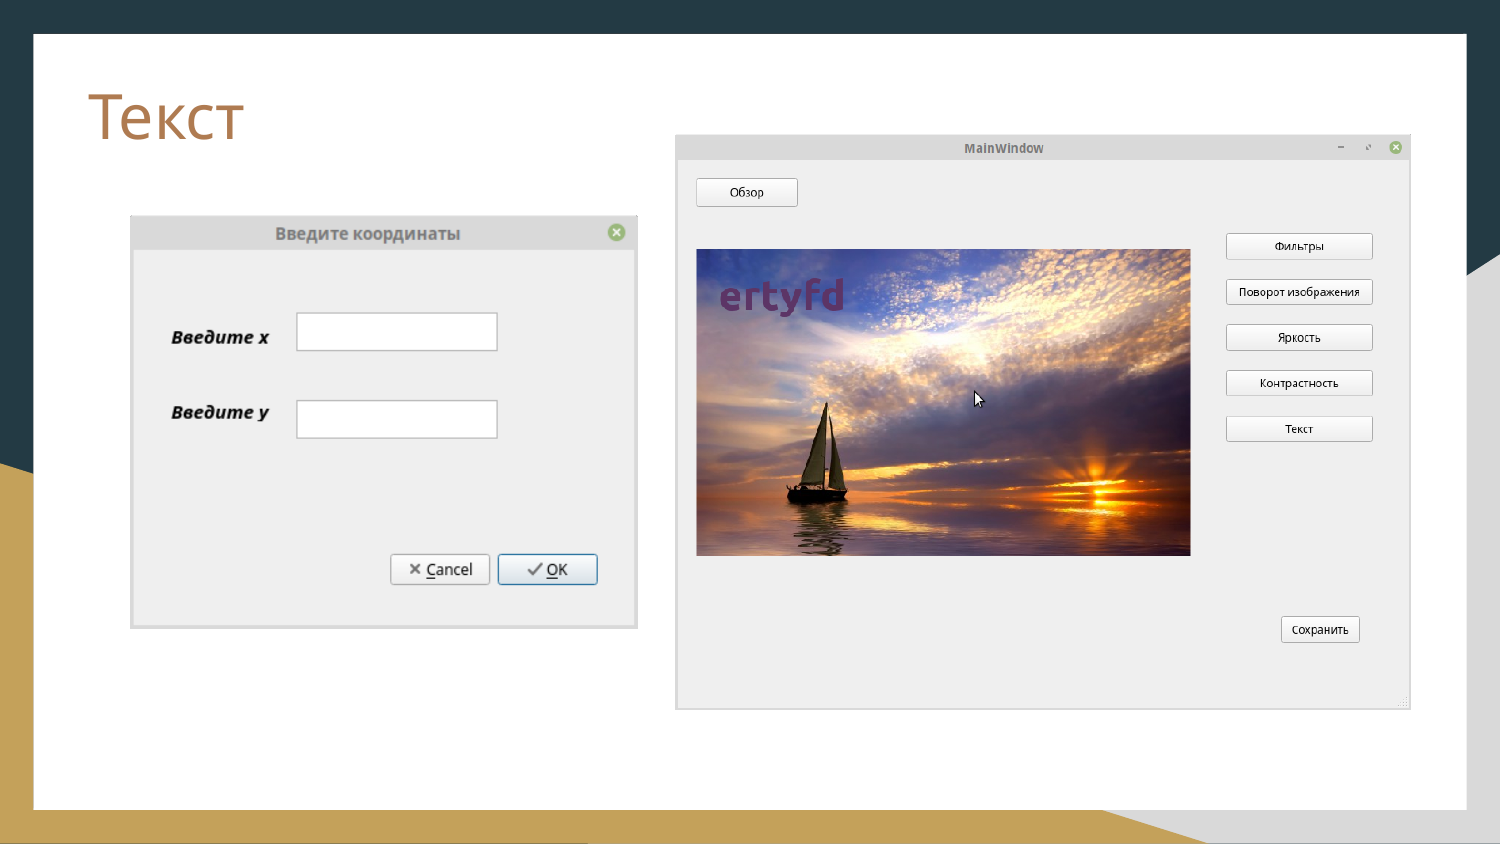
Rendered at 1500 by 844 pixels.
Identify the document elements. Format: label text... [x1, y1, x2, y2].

picture [675, 134, 1411, 710]
title Текст [73, 62, 1305, 219]
picture [130, 215, 638, 629]
